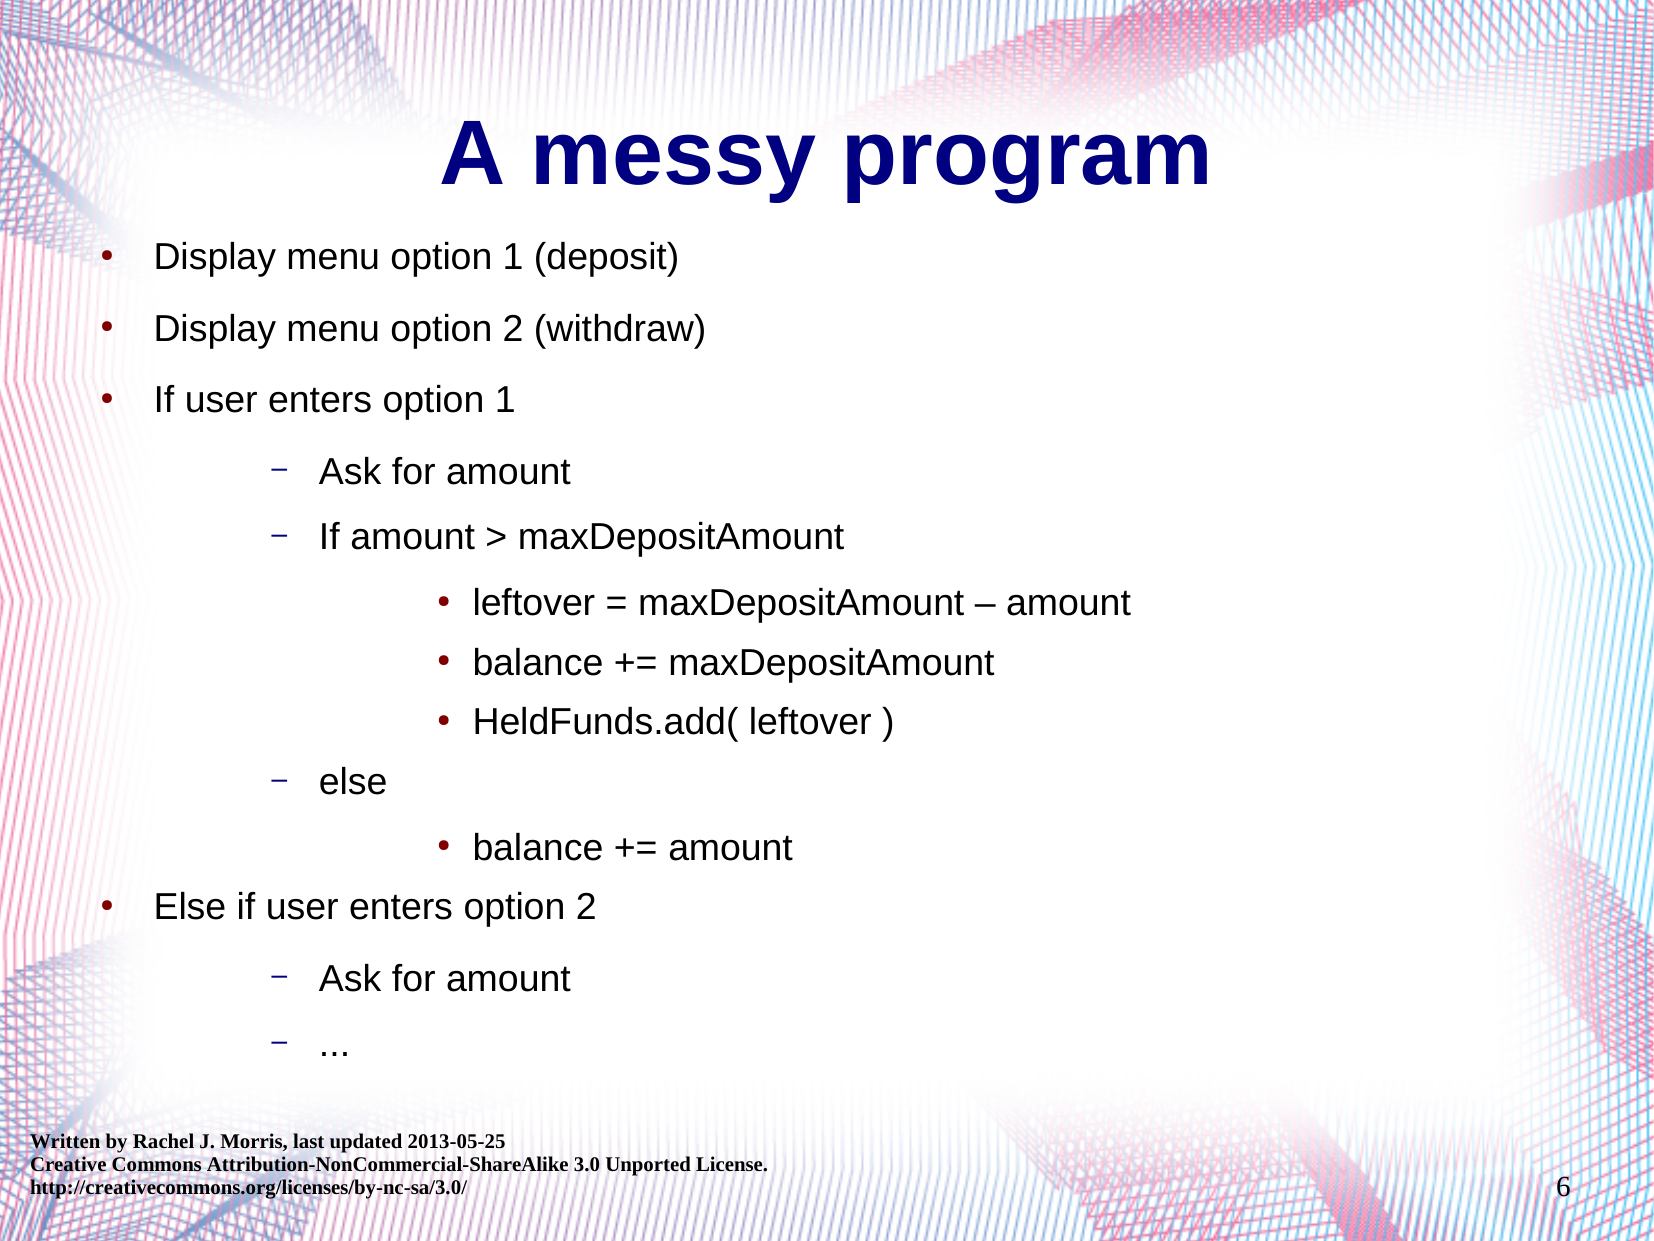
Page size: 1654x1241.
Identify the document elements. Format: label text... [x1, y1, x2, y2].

picture [0, 0, 1654, 1241]
list Display menu option 1 (deposit) Display menu option 2 (withdraw) If user enters option 1 Ask for amount If amount > maxDepositAmount leftover = maxDepositAmount – amount balance += maxDepositAmount HeldFunds.add( leftover ) else balance += amount Else if user enters option 2 Ask for amount ... [82, 235, 1571, 1066]
title A messy program [82, 49, 1571, 235]
